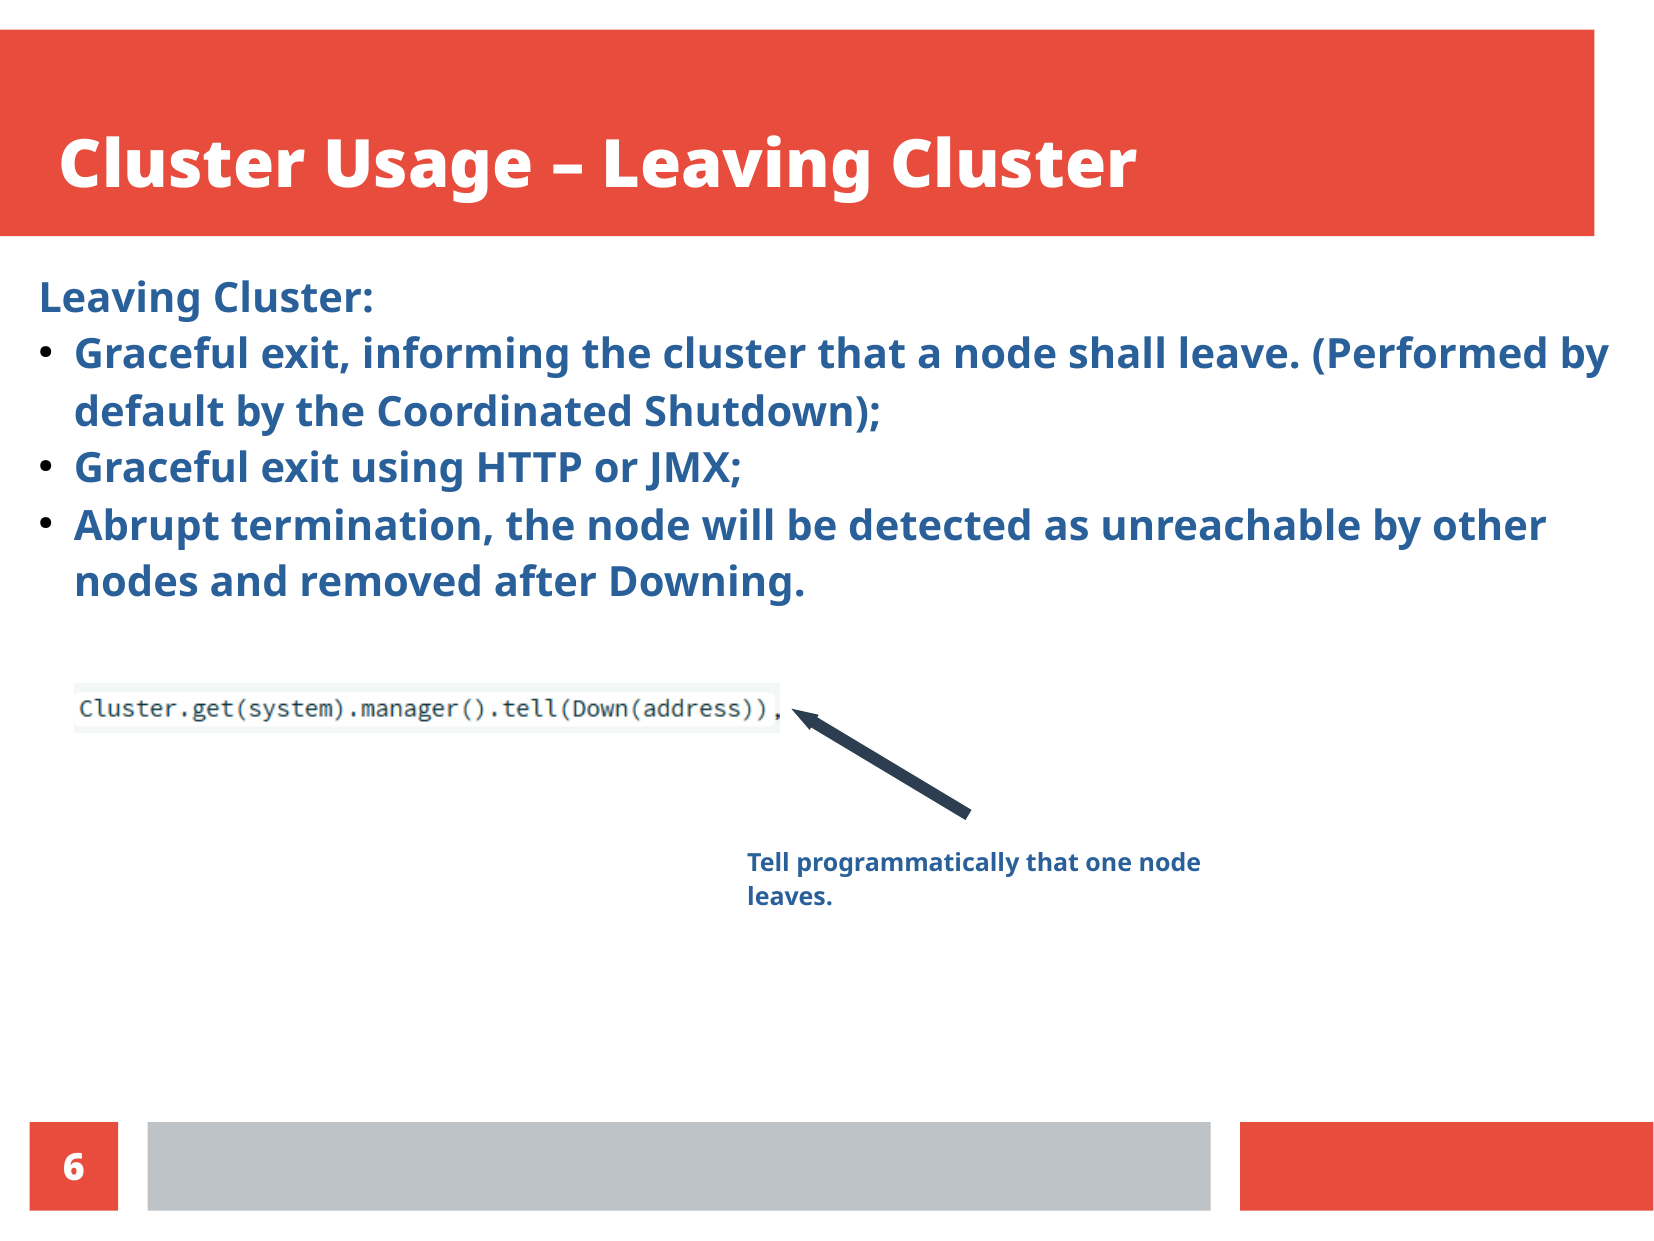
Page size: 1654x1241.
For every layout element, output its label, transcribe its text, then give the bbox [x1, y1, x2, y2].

title Cluster Usage – Leaving Cluster [59, 59, 1595, 207]
text_box Leaving Cluster: Graceful exit, informing the cluster that a node shall leave. (Performed by default by the Coordinated Shutdown); Graceful exit using HTTP or JMX; Abrupt termination, the node will be detected as unreachable by other nodes and removed after Downing. [23, 259, 1654, 619]
picture [74, 683, 780, 733]
text_box Tell programmatically that one node leaves. [732, 837, 1241, 922]
